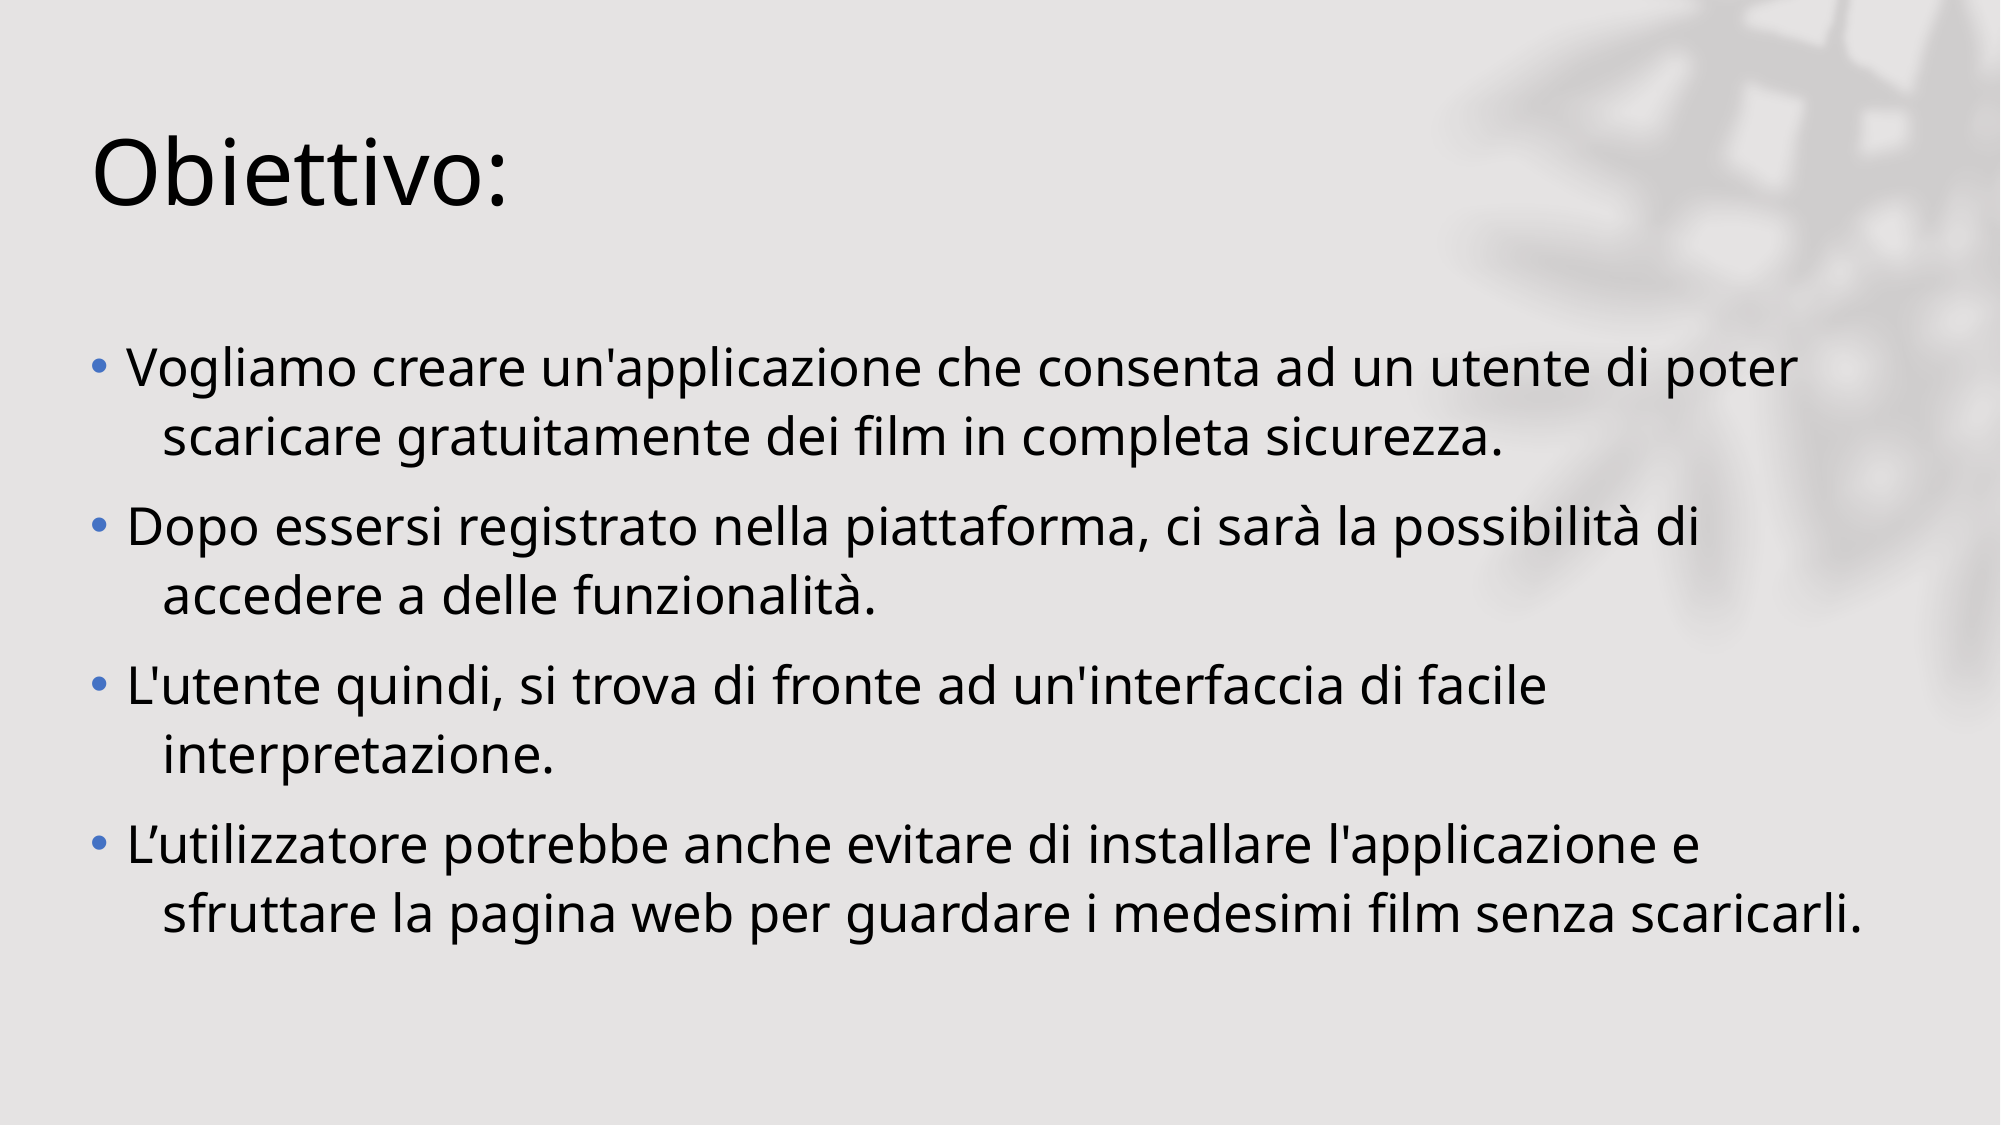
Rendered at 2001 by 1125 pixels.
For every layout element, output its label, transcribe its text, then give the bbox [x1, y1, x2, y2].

list Vogliamo creare un'applicazione che consenta ad un utente di poter scaricare gratuitamente dei film in completa sicurezza. Dopo essersi registrato nella piattaforma, ci sarà la possibilità di accedere a delle funzionalità. L'utente quindi, si trova di fronte ad un'interfaccia di facile interpretazione. L’utilizzatore potrebbe anche evitare di installare l'applicazione e sfruttare la pagina web per guardare i medesimi film senza scaricarli. [75, 319, 1925, 1009]
title Obiettivo: [75, 60, 1863, 278]
